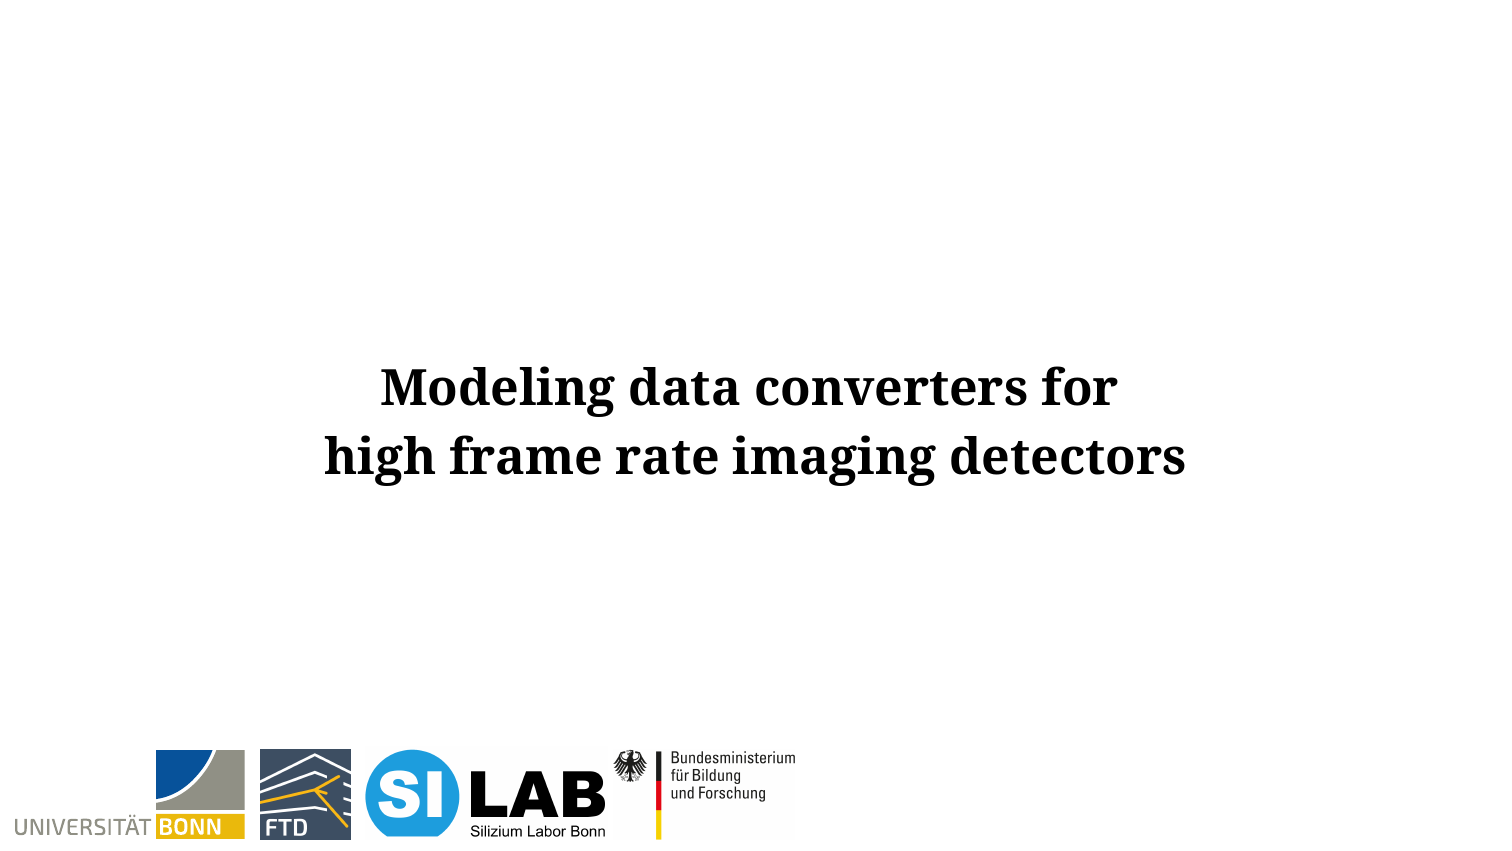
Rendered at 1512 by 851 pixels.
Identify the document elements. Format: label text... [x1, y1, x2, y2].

picture [613, 749, 795, 840]
picture [260, 749, 351, 840]
picture [365, 746, 608, 840]
text_box Modeling data converters for high frame rate imaging detectors [0, 345, 1512, 528]
